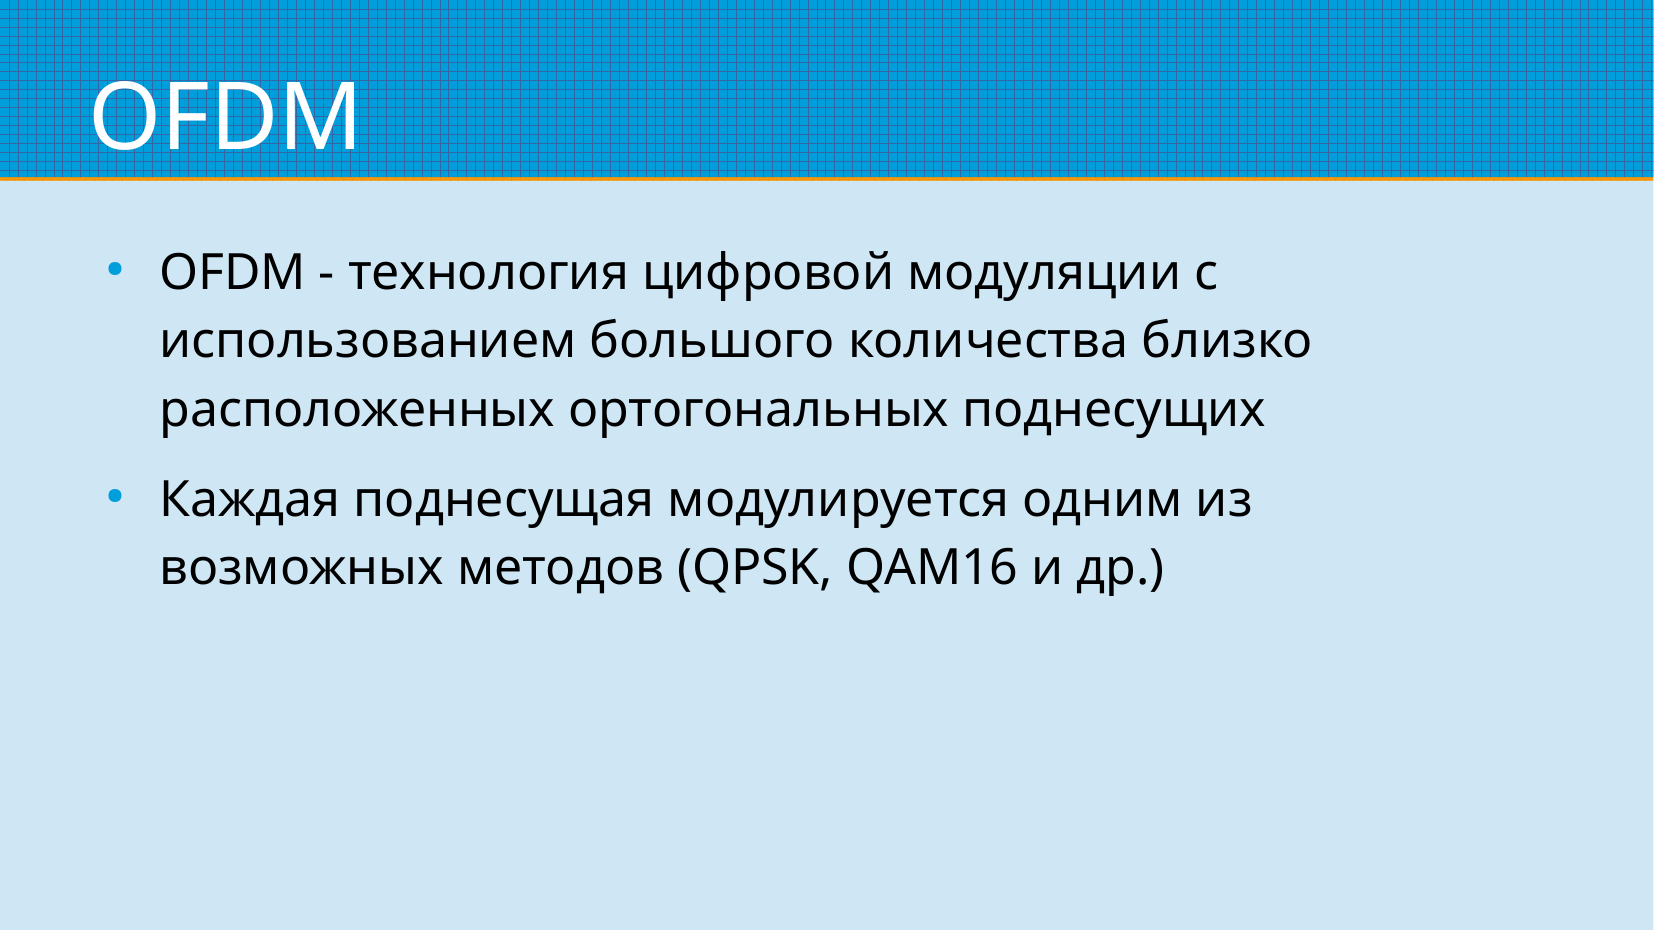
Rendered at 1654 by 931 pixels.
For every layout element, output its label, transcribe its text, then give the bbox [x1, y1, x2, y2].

list OFDM - технология цифровой модуляции с использованием большого количества близко расположенных ортогональных поднесущих Каждая поднесущая модулируется одним из возможных методов (QPSK, QAM16 и др.) [88, 236, 1536, 709]
title OFDM [88, 14, 1565, 178]
